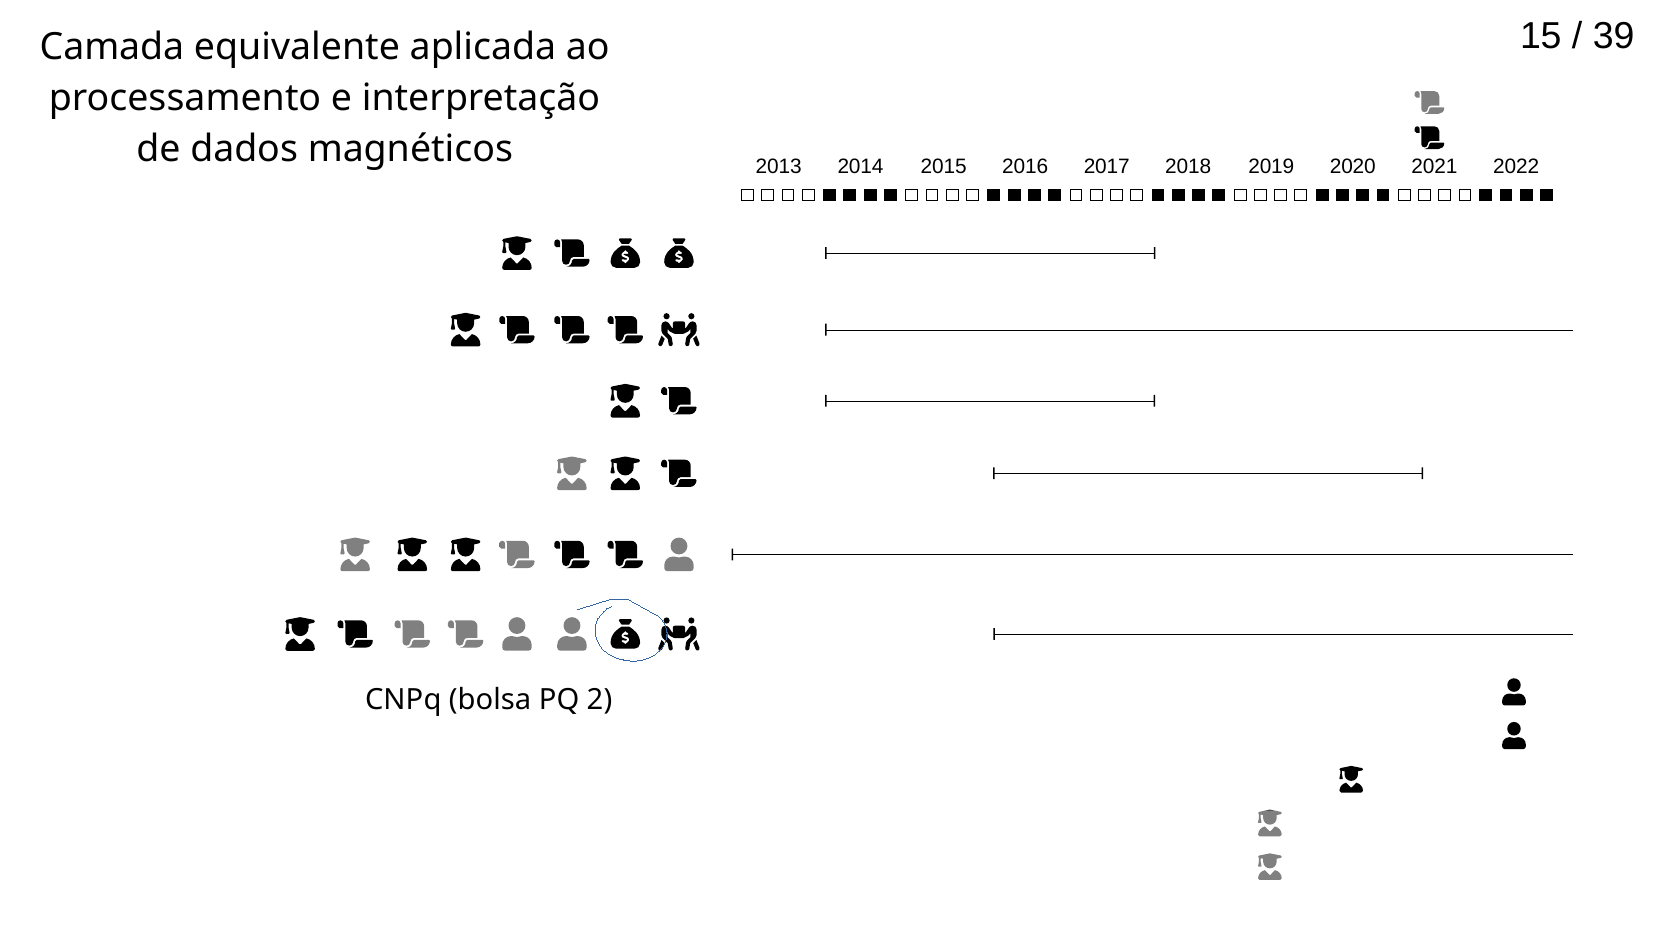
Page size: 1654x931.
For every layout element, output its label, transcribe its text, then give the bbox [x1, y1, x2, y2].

text_box [1418, 189, 1431, 201]
text_box [1257, 810, 1284, 840]
picture [607, 538, 644, 571]
picture [450, 537, 481, 572]
text_box [1520, 189, 1533, 201]
text_box [966, 189, 979, 201]
text_box [1008, 189, 1021, 201]
text_box [1254, 189, 1267, 201]
text_box [1234, 189, 1247, 201]
text_box [1540, 189, 1553, 201]
text_box [1028, 189, 1041, 201]
text_box [393, 611, 432, 650]
picture [554, 313, 590, 346]
text_box 2013 [740, 147, 817, 186]
text_box [499, 532, 538, 575]
text_box [987, 189, 1000, 201]
text_box [905, 189, 918, 201]
text_box Camada equivalente aplicada ao processamento e interpretação de dados magnéticos [11, 33, 638, 159]
picture [1502, 721, 1526, 750]
picture [610, 238, 641, 268]
text_box 2017 [1068, 147, 1145, 186]
picture [664, 238, 694, 268]
text_box [1192, 189, 1205, 201]
text_box [1090, 189, 1103, 201]
text_box [659, 534, 698, 577]
text_box <number> / 39 [1375, 0, 1654, 71]
picture [502, 236, 532, 270]
text_box [1274, 189, 1287, 201]
text_box [1130, 189, 1143, 201]
text_box [1336, 189, 1349, 201]
text_box [782, 189, 794, 201]
text_box [333, 532, 372, 575]
text_box [926, 189, 938, 201]
picture [610, 383, 641, 418]
picture [661, 457, 697, 489]
text_box 2020 [1315, 147, 1391, 186]
text_box [802, 189, 815, 201]
text_box [1294, 189, 1307, 201]
text_box [1212, 189, 1225, 201]
text_box [1500, 189, 1512, 201]
text_box [1356, 189, 1369, 201]
text_box [761, 189, 774, 201]
picture [658, 313, 700, 347]
picture [1502, 678, 1526, 706]
text_box 2015 [905, 147, 982, 186]
text_box 2022 [1478, 147, 1555, 186]
picture [554, 237, 590, 269]
text_box 2021 [1396, 147, 1473, 186]
text_box [1172, 189, 1185, 201]
text_box [1459, 189, 1471, 201]
picture [607, 313, 644, 346]
picture [337, 618, 373, 650]
picture [554, 538, 590, 571]
text_box 2018 [1150, 147, 1227, 186]
text_box [823, 189, 836, 201]
picture [610, 456, 641, 491]
text_box [741, 189, 754, 201]
text_box [552, 611, 591, 650]
picture [1414, 124, 1445, 151]
picture [285, 617, 315, 651]
text_box 2016 [987, 147, 1064, 186]
text_box [1070, 189, 1082, 201]
text_box [884, 189, 897, 201]
text_box [550, 450, 589, 493]
text_box [1152, 189, 1164, 201]
text_box [1257, 851, 1284, 880]
text_box [1398, 189, 1411, 201]
text_box [946, 189, 959, 201]
text_box [1413, 83, 1446, 119]
picture [450, 312, 481, 347]
picture [499, 313, 535, 346]
text_box [446, 611, 485, 650]
text_box CNPq (bolsa PQ 2) [350, 650, 652, 746]
text_box [864, 189, 877, 201]
picture [610, 619, 641, 649]
picture [1339, 765, 1364, 793]
text_box [1479, 189, 1492, 201]
text_box 2019 [1233, 147, 1310, 186]
text_box [1316, 189, 1329, 201]
text_box [1110, 189, 1123, 201]
text_box 2014 [822, 147, 899, 186]
picture [658, 617, 700, 651]
text_box [497, 611, 536, 650]
text_box [1377, 189, 1389, 201]
picture [397, 537, 428, 572]
picture [661, 385, 697, 417]
text_box [1048, 189, 1061, 201]
text_box [1438, 189, 1451, 201]
text_box [843, 189, 856, 201]
